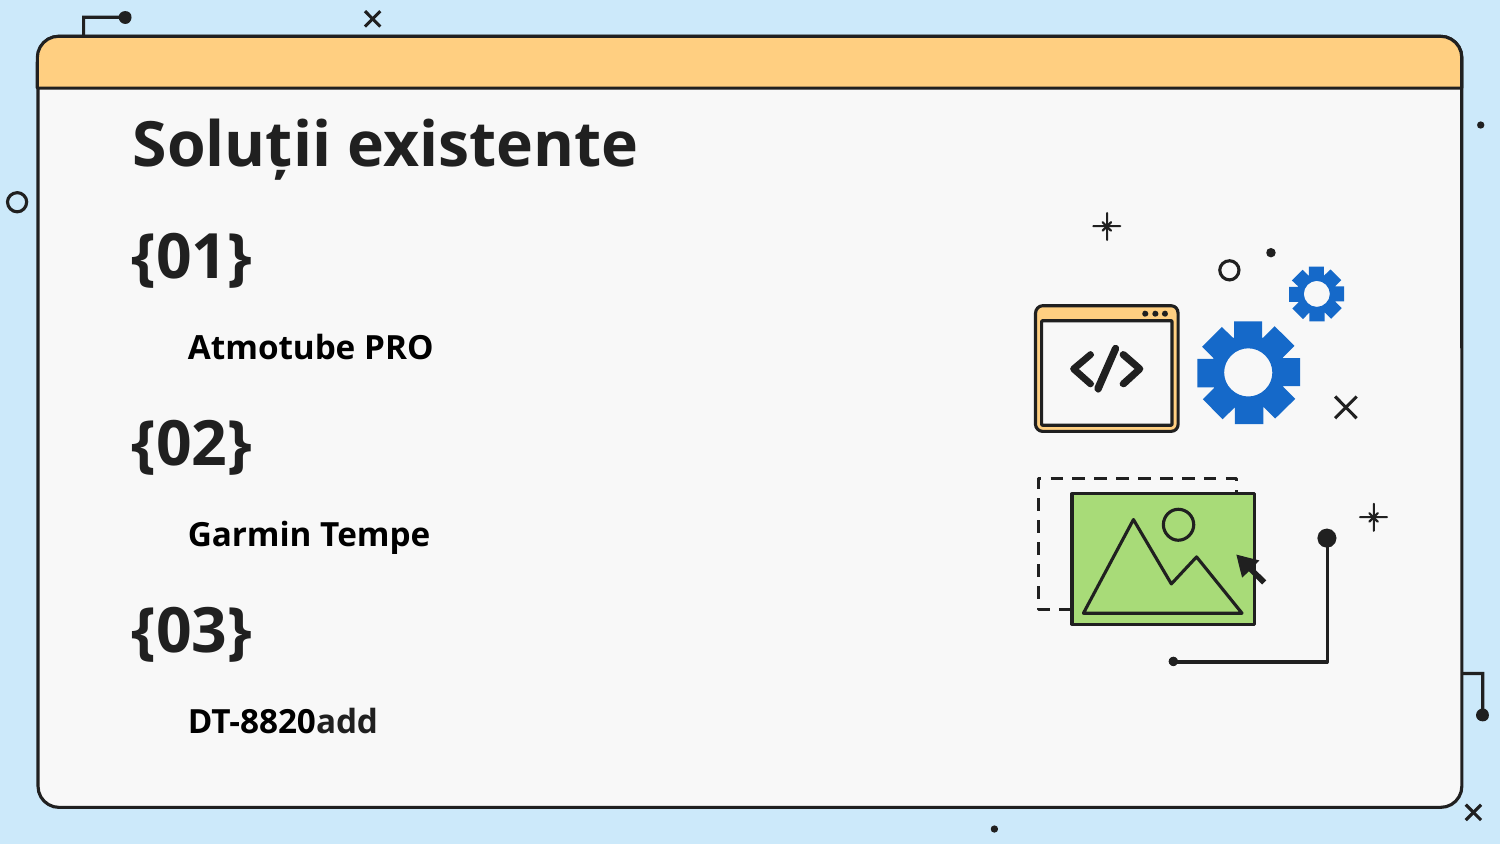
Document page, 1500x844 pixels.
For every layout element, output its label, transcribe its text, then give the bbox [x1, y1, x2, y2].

text_box [1072, 493, 1267, 625]
text_box [1266, 247, 1276, 258]
title Soluții existente [118, 88, 1382, 183]
text_box [1168, 656, 1179, 667]
subtitle Garmin Tempe [116, 493, 521, 568]
text_box [1358, 502, 1389, 532]
text_box [1035, 305, 1179, 432]
title {03} [116, 586, 288, 680]
subtitle Atmotube PRO [116, 305, 521, 381]
text_box [1092, 211, 1122, 242]
text_box [1317, 528, 1337, 548]
text_box [1197, 321, 1301, 425]
title {02} [116, 399, 288, 493]
text_box [1289, 266, 1345, 322]
subtitle DT-8820add [116, 680, 521, 756]
title {01} [116, 211, 288, 305]
